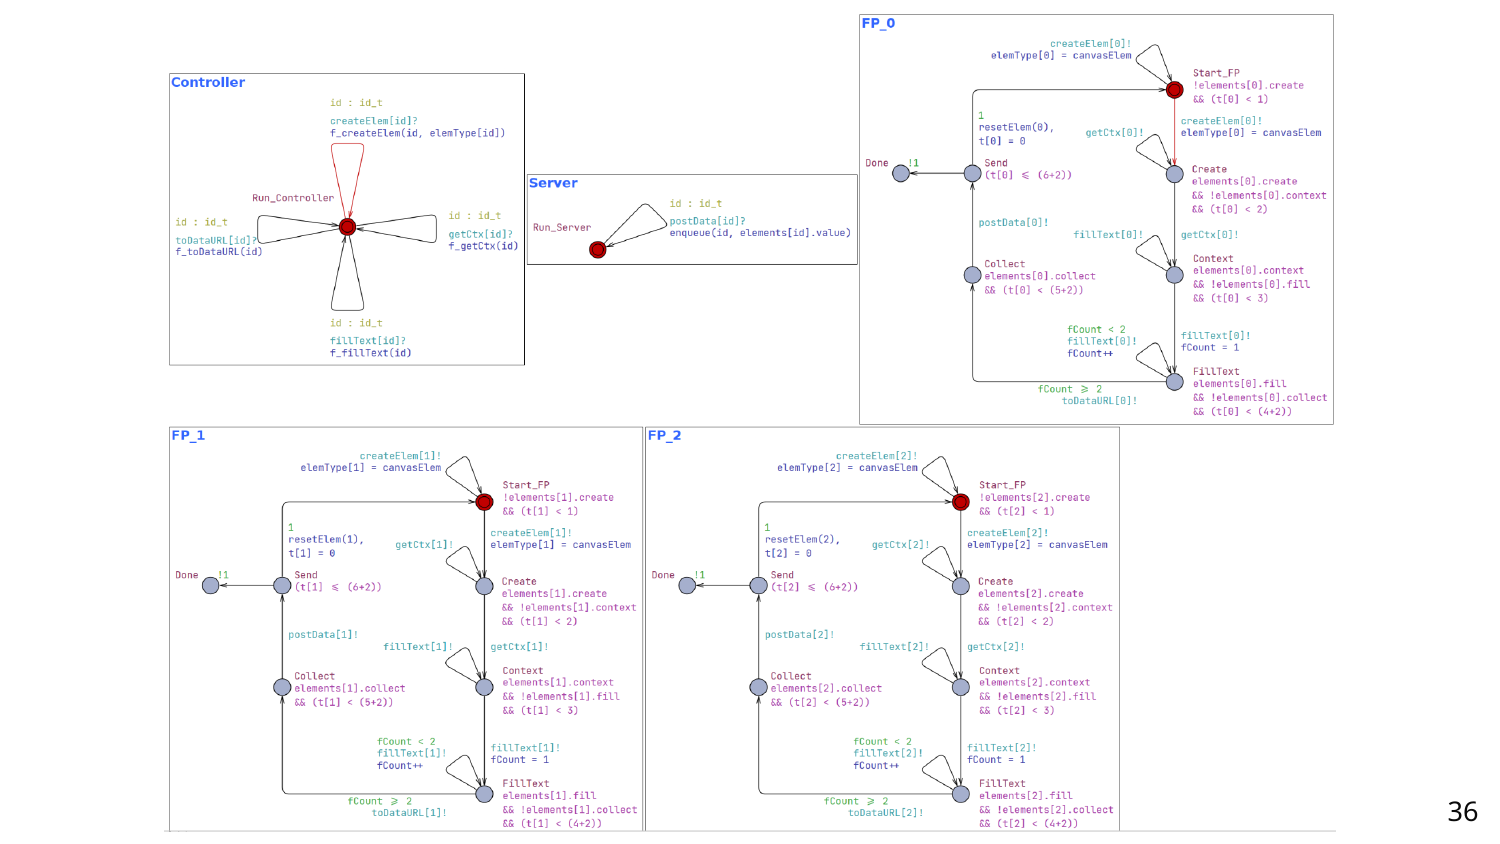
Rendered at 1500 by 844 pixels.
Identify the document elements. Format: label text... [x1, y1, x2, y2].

slide_number <number> [1403, 779, 1494, 844]
picture [164, 12, 1336, 832]
